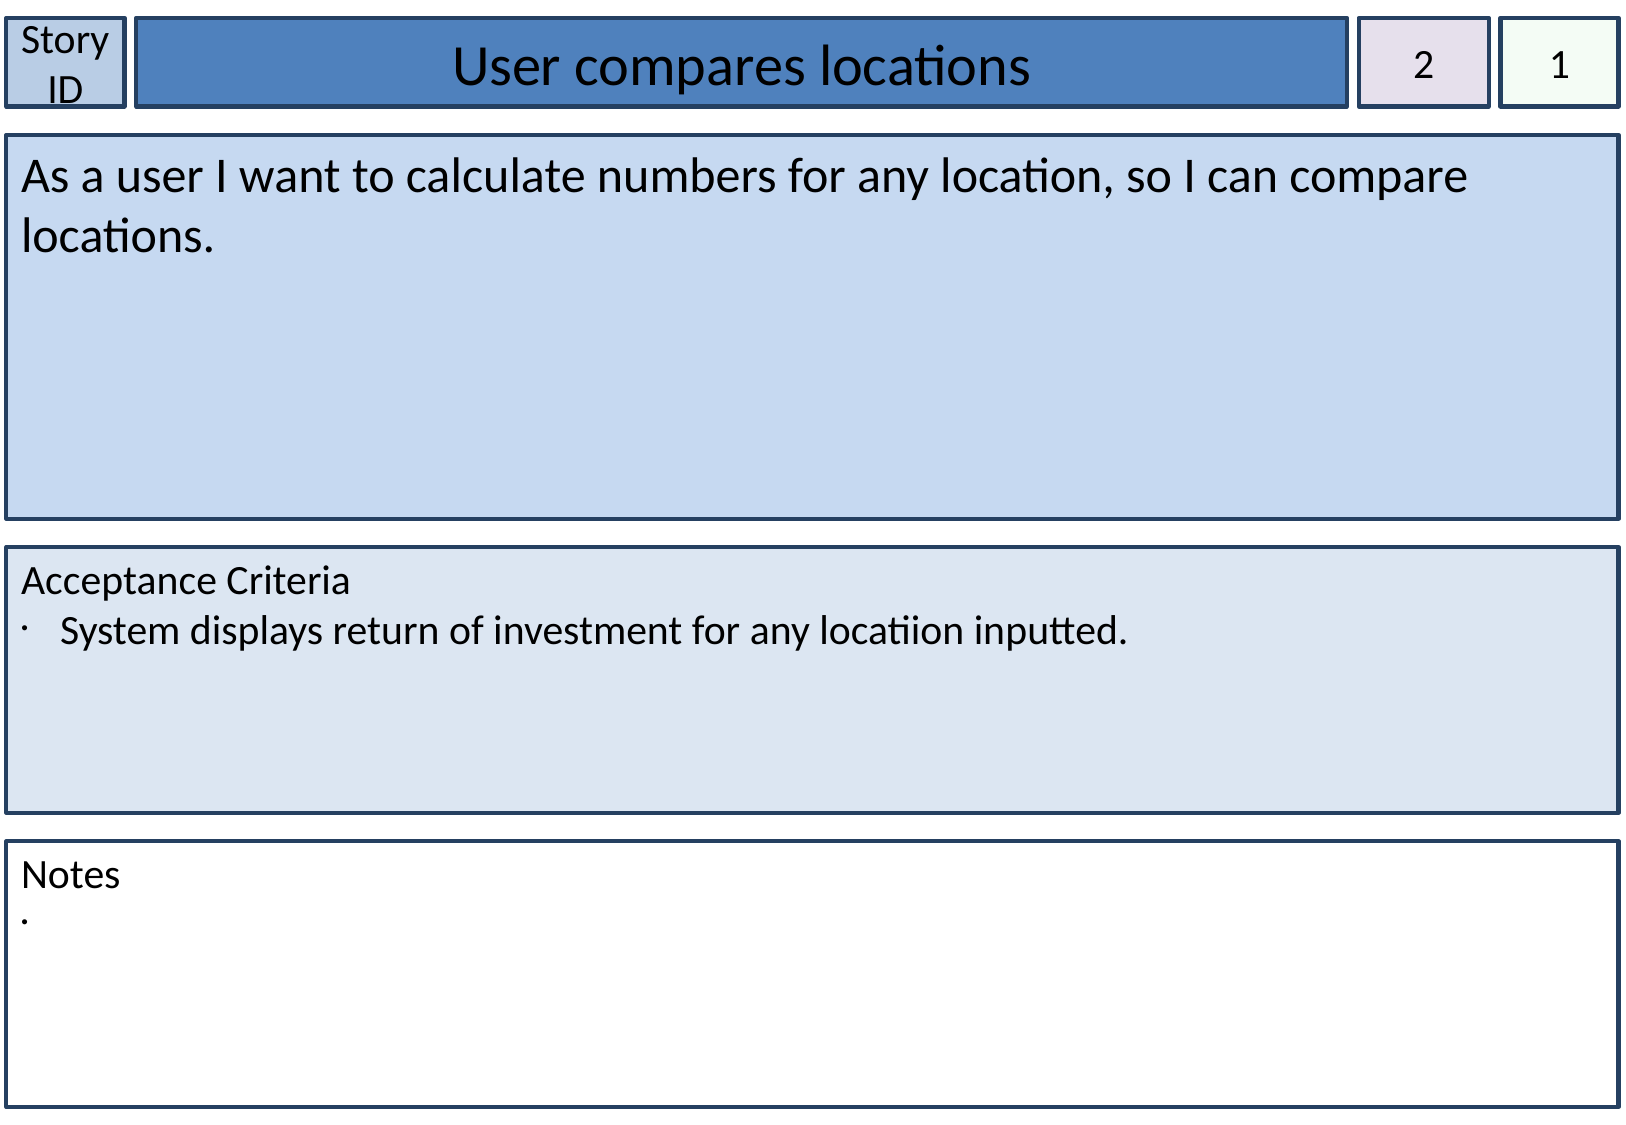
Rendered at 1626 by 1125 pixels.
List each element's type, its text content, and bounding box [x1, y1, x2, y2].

text_box As a user I want to calculate numbers for any location, so I can compare locations. [6, 134, 1619, 519]
text_box 2 [1358, 17, 1489, 107]
text_box Story ID [6, 17, 125, 107]
text_box Notes [6, 841, 1619, 1107]
text_box User compares locations [136, 17, 1347, 107]
text_box 1 [1500, 17, 1619, 107]
text_box Acceptance Criteria System displays return of investment for any locatiion inputted. [6, 547, 1619, 813]
